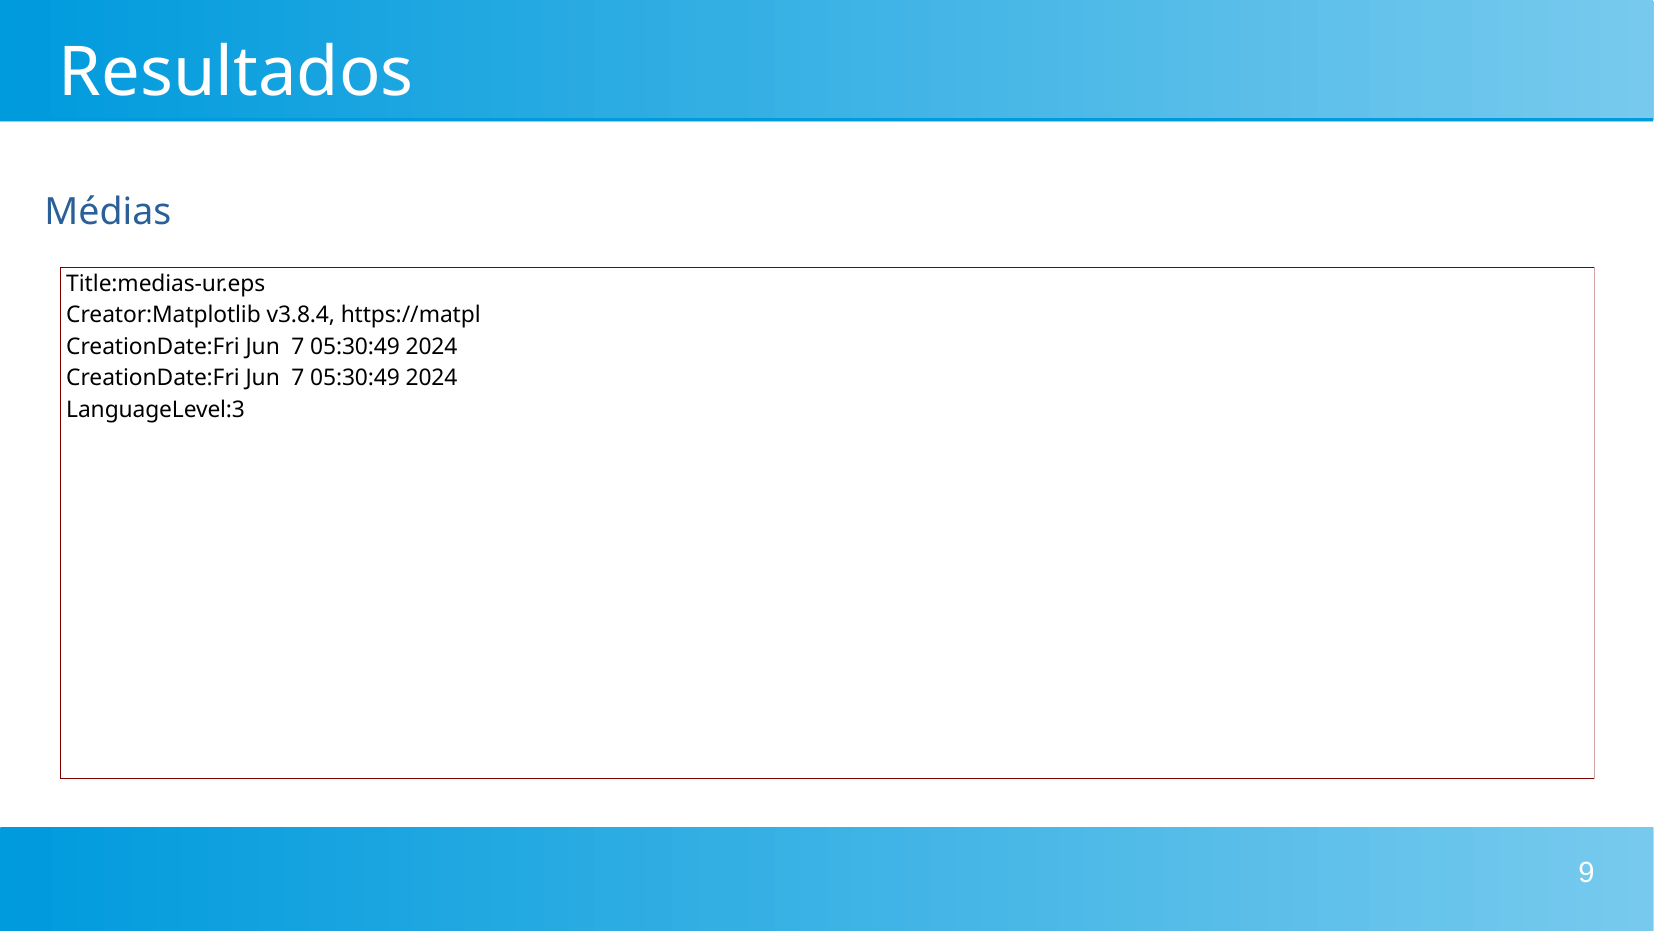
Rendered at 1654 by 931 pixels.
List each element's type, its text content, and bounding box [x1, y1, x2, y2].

picture [59, 265, 1595, 779]
title Resultados [59, 21, 1595, 116]
text_box Médias [29, 177, 186, 244]
